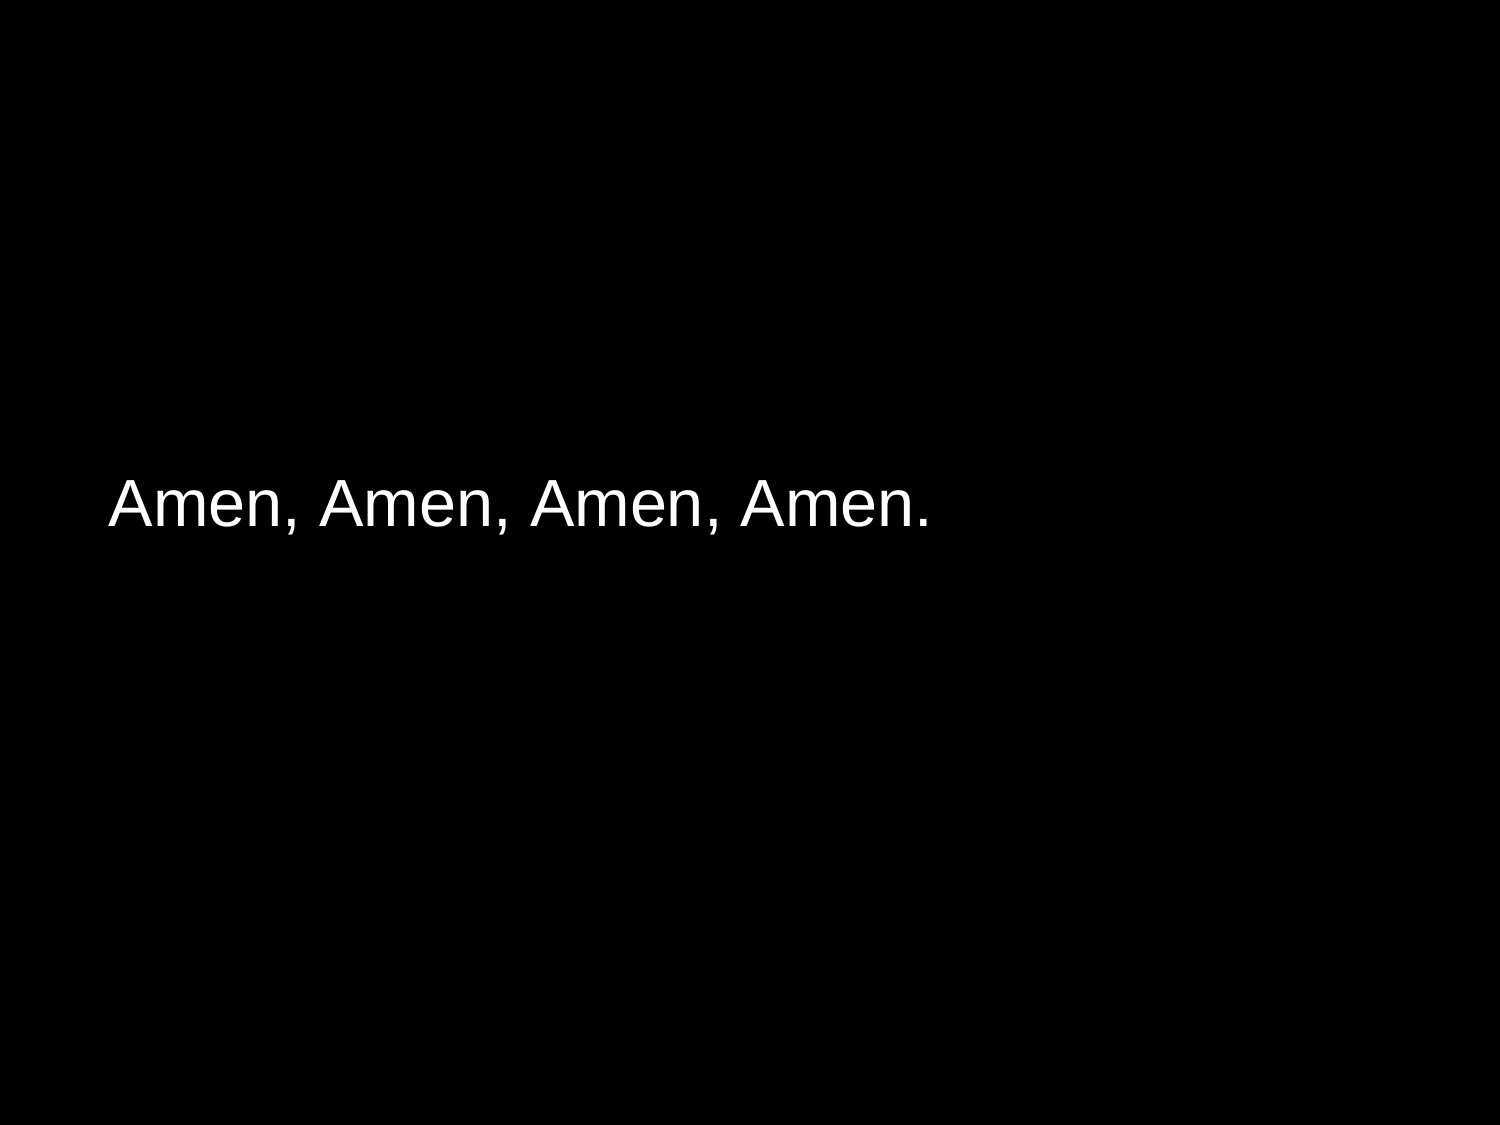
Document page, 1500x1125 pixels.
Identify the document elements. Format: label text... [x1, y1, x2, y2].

text_box Amen, Amen, Amen, Amen. [93, 452, 1465, 548]
